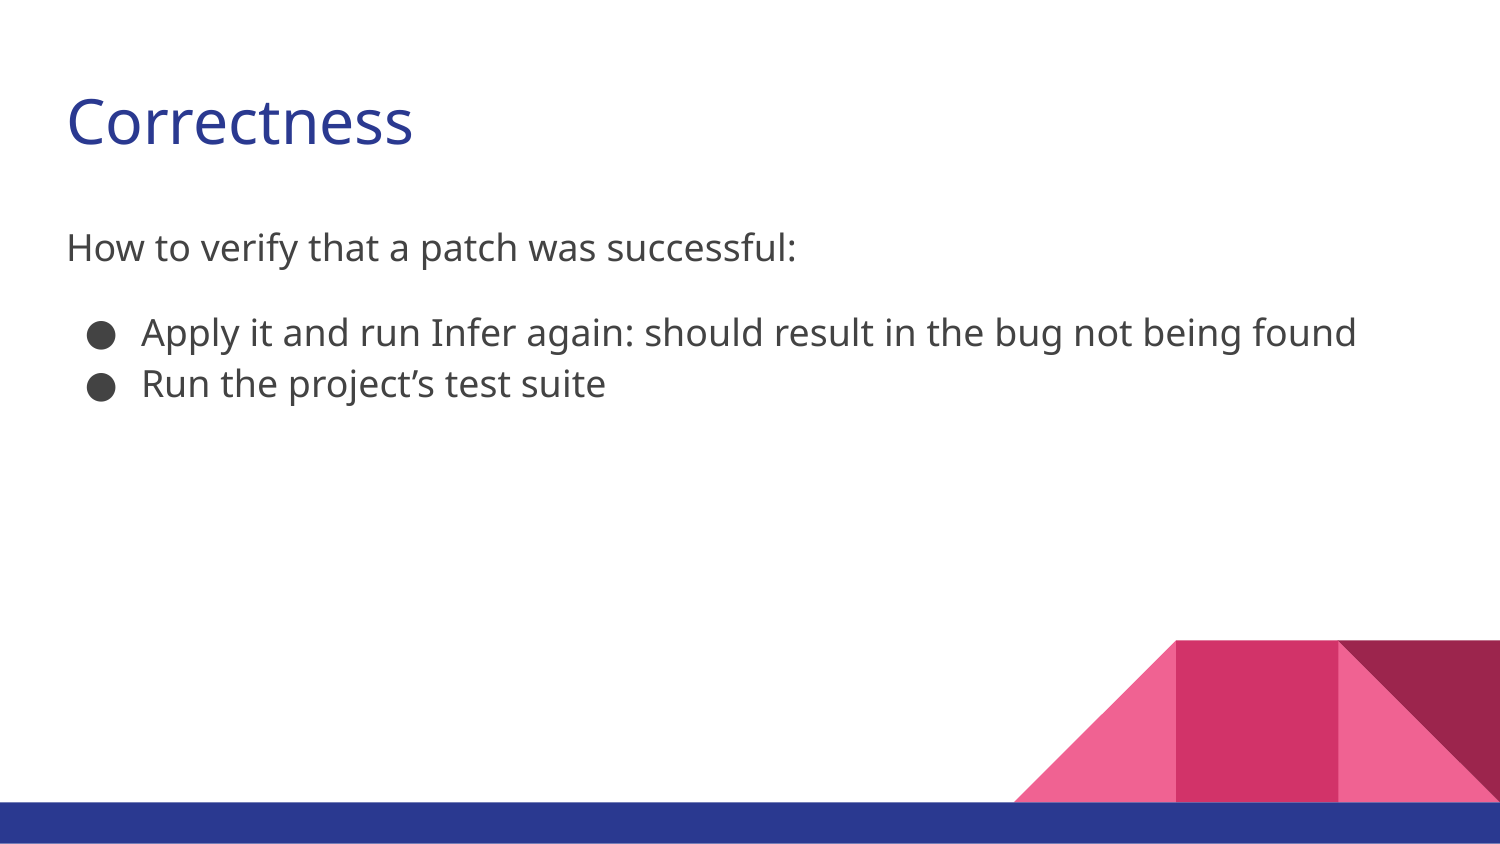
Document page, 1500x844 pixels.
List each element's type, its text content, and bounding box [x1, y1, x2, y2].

title Correctness [51, 67, 1449, 167]
list How to verify that a patch was successful: Apply it and run Infer again: should result in the bug not being found Run the project’s test suite [51, 201, 1449, 750]
